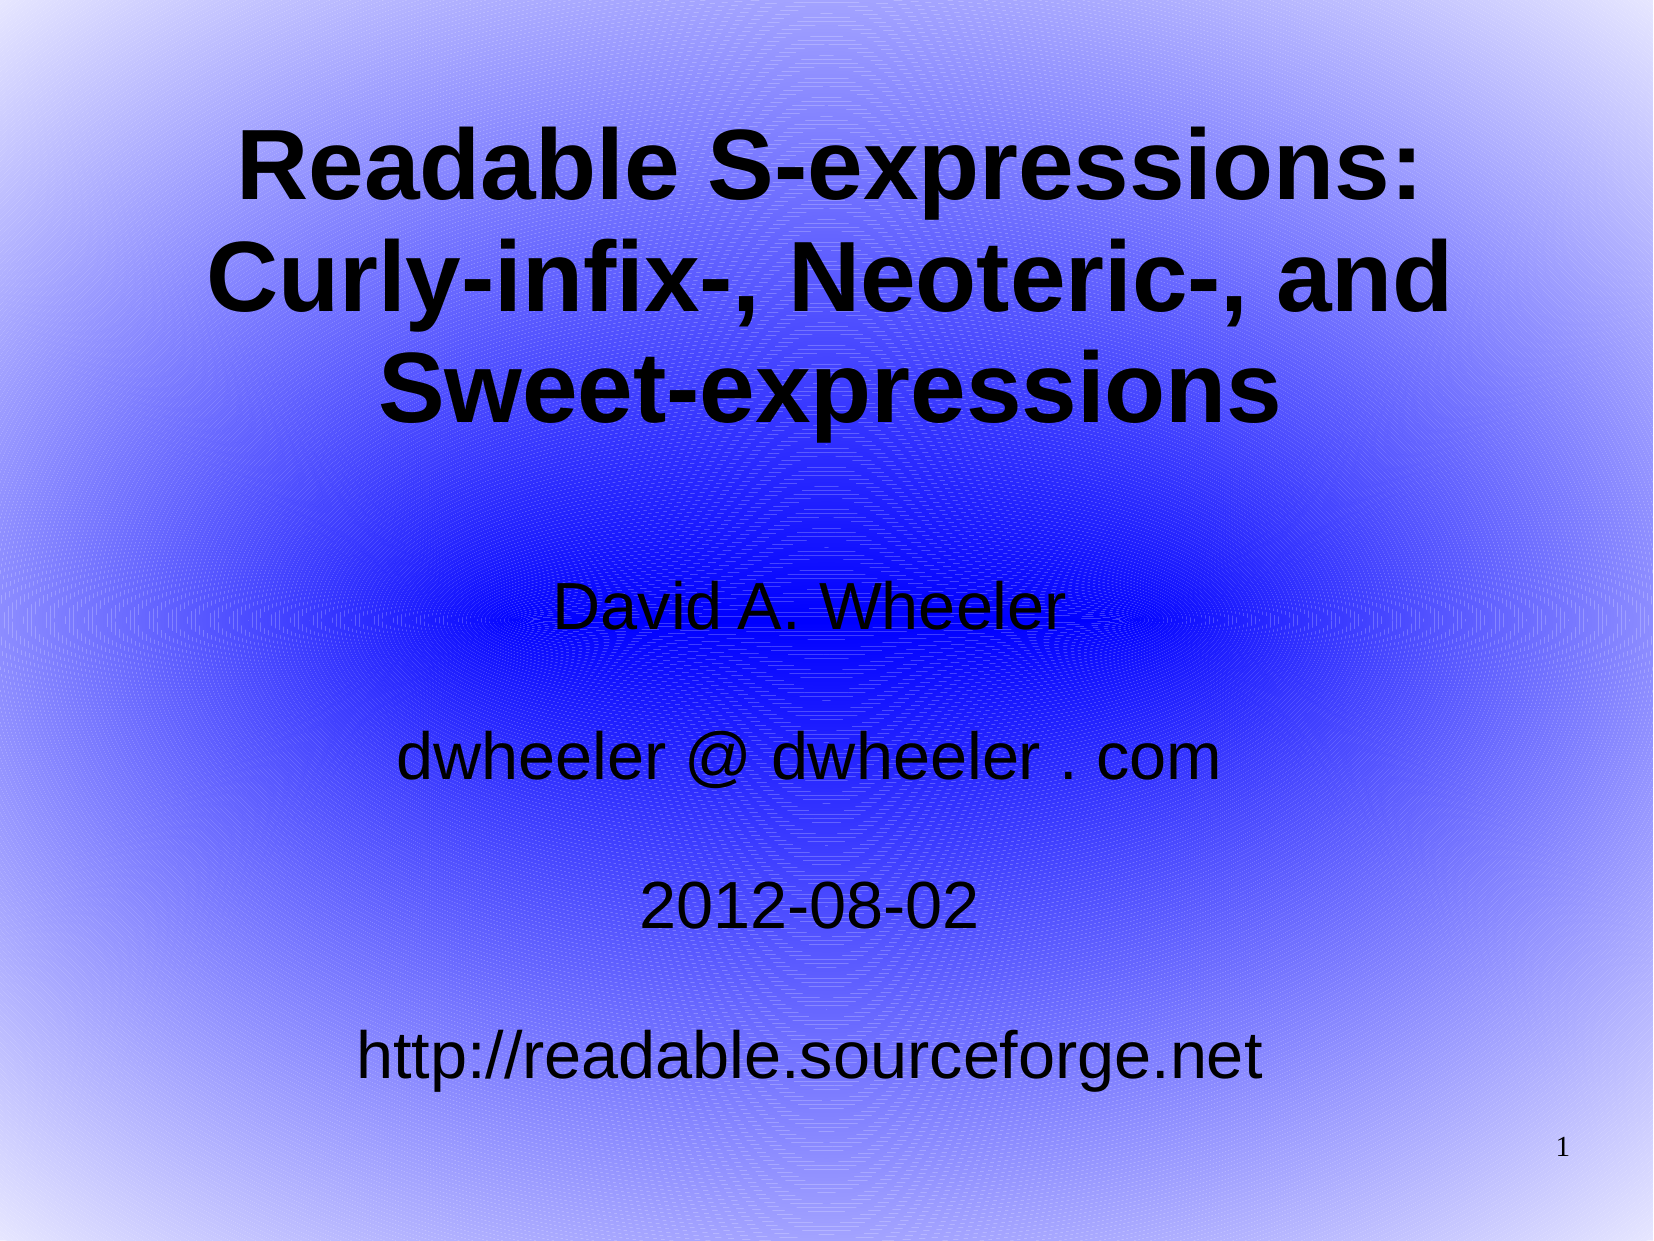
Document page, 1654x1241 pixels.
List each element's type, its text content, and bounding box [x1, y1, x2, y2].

title Readable S-expressions: Curly-infix-, Neoteric-, and Sweet-expressions [86, 15, 1575, 538]
subtitle David A. Wheeler dwheeler @ dwheeler . com 2012-08-02 http://readable.sourceforge.net [82, 396, 1538, 1116]
